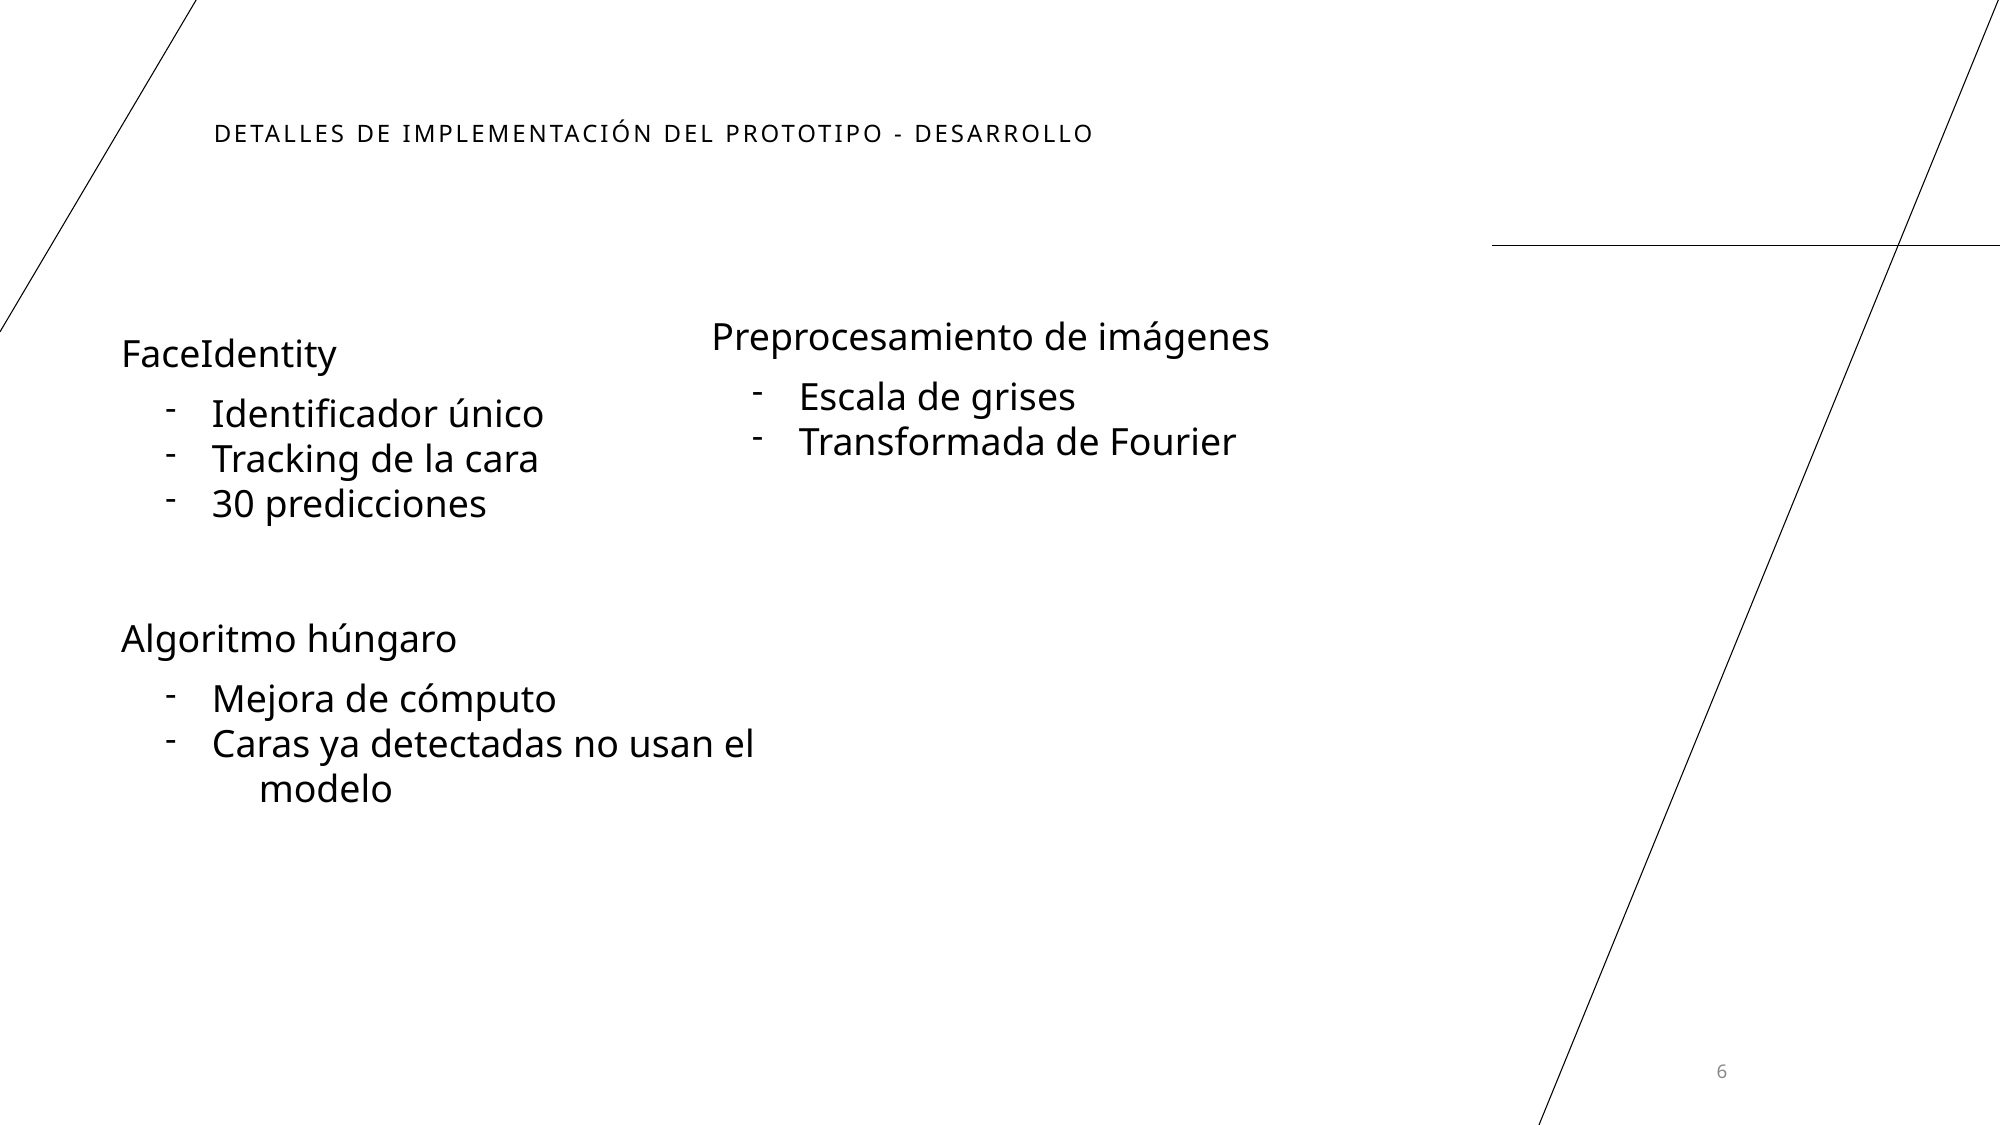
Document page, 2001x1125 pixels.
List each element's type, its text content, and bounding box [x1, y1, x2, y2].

text_box Identificador único Tracking de la cara 30 predicciones [150, 382, 811, 534]
title Detalles de implementación del prototipo - Desarrollo [198, 113, 2000, 155]
text_box Mejora de cómputo Caras ya detectadas no usan el modelo [150, 667, 904, 774]
text_box Escala de grises Transformada de Fourier [736, 365, 1293, 472]
slide_number 6 [1701, 1042, 1864, 1103]
text_box Algoritmo húngaro [106, 607, 677, 668]
text_box FaceIdentity [106, 322, 414, 384]
text_box Preprocesamiento de imágenes [696, 305, 1489, 366]
